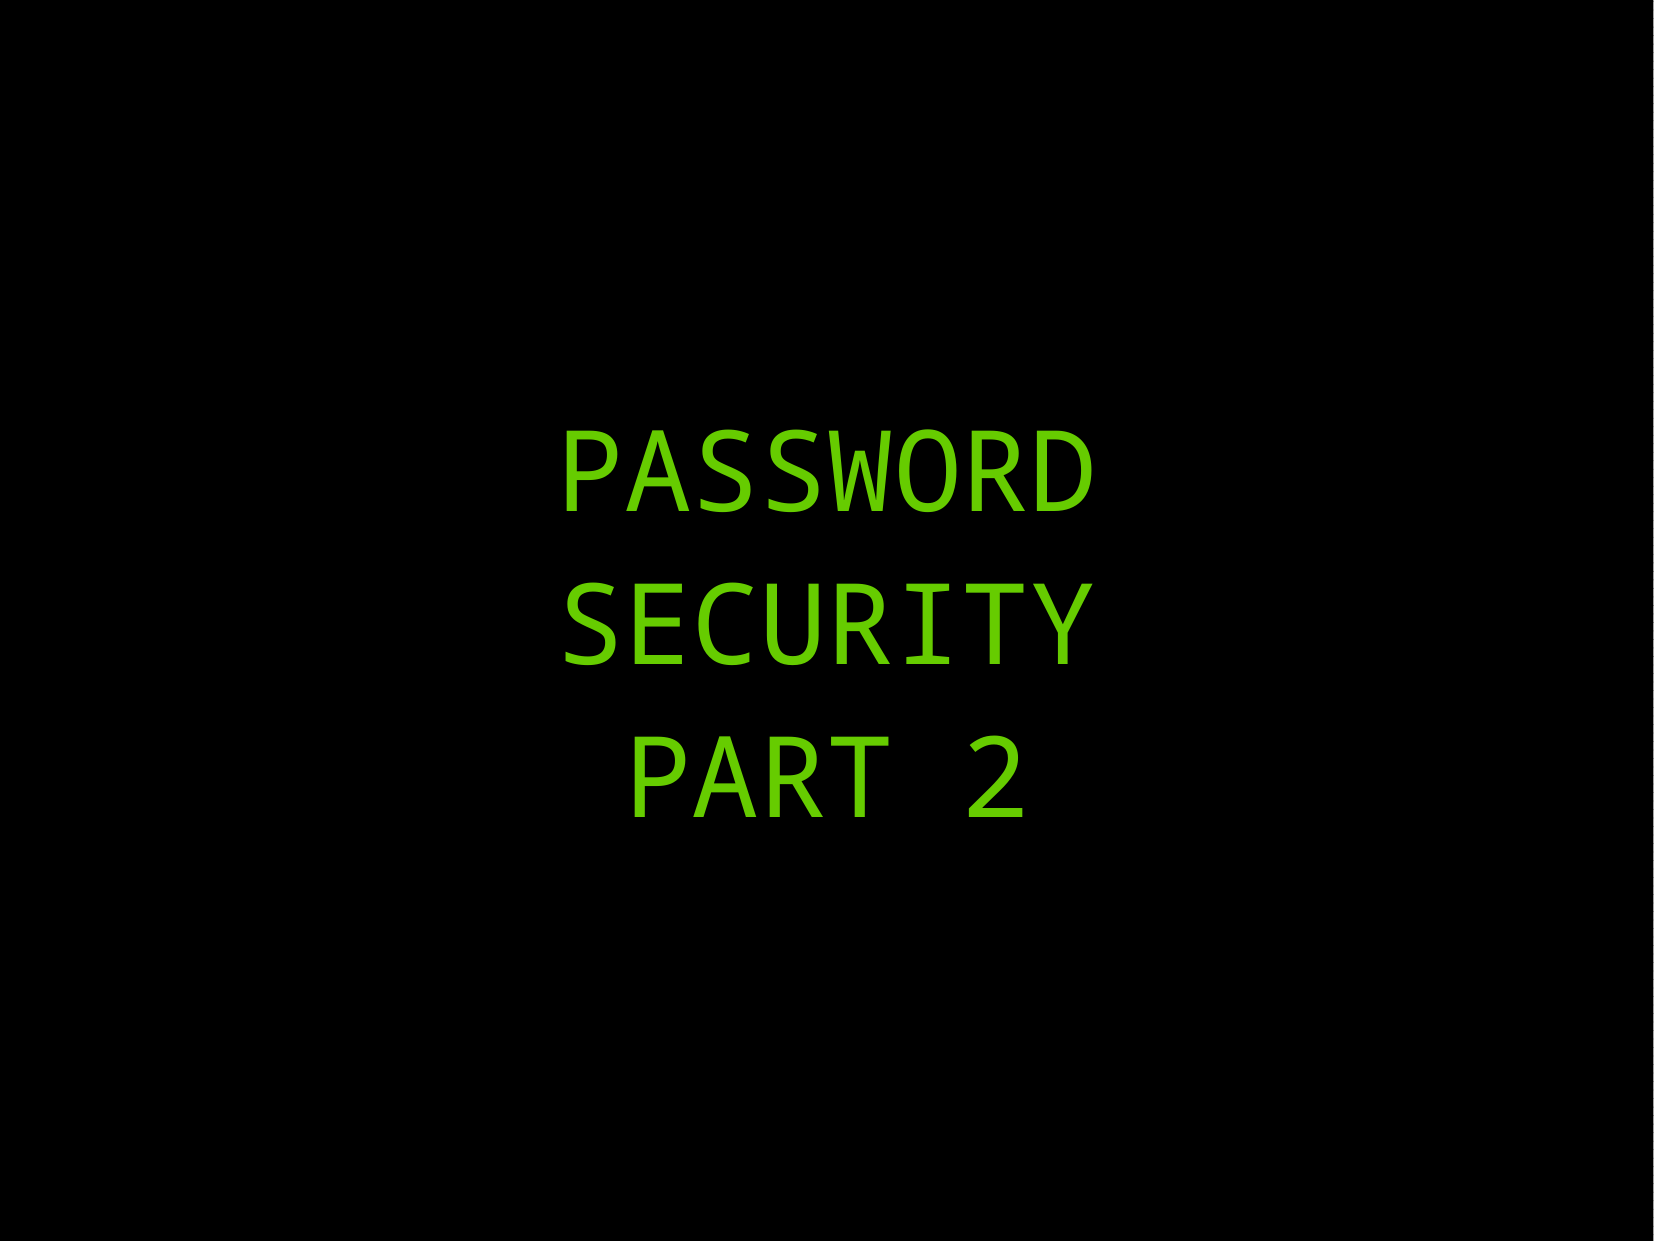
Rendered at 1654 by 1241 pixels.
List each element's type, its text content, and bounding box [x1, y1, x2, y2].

title PASSWORD SECURITY PART 2 [0, 0, 1654, 1241]
